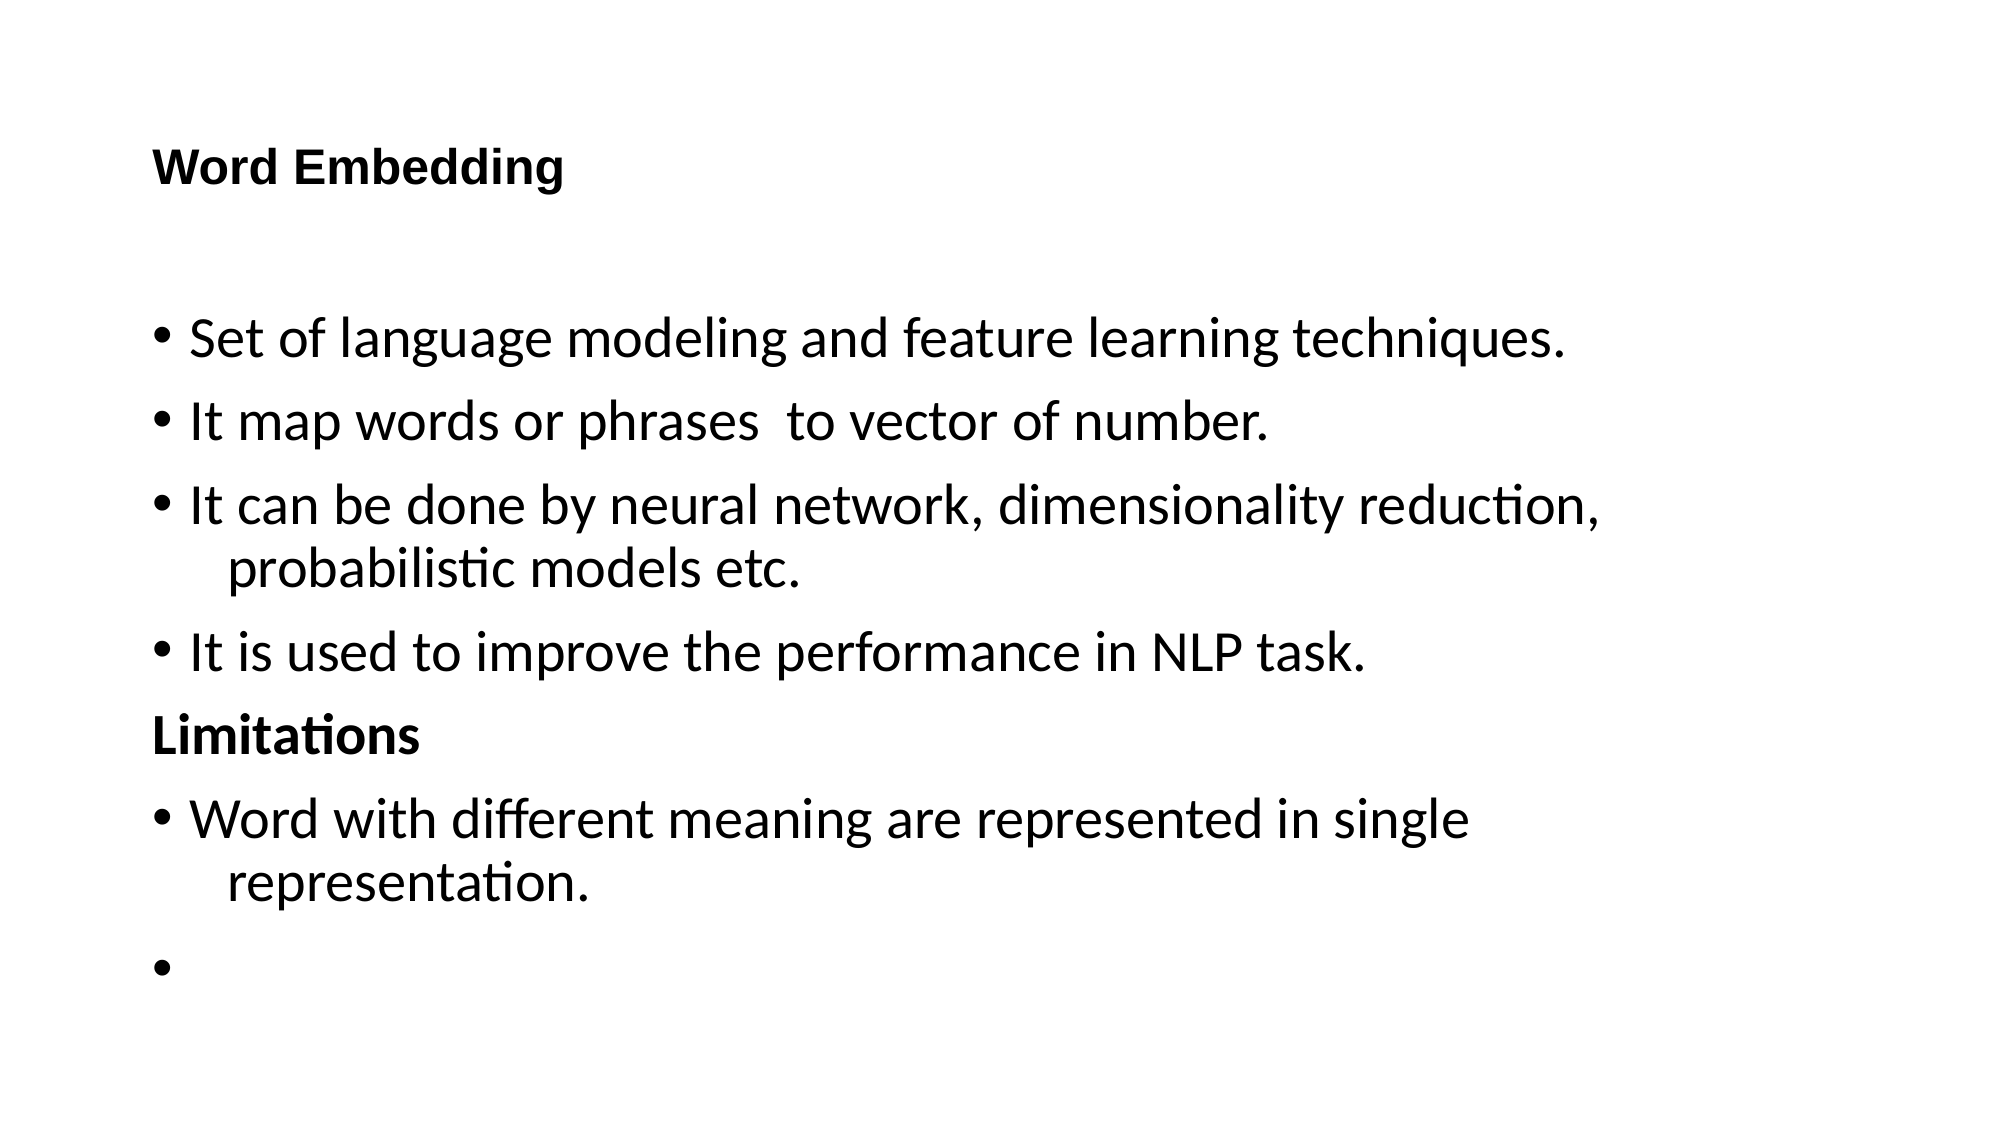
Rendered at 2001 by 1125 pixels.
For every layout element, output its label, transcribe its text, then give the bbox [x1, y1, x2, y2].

list Set of language modeling and feature learning techniques. It map words or phrases to vector of number. It can be done by neural network, dimensionality reduction, probabilistic models etc. It is used to improve the performance in NLP task. Limitations Word with different meaning are represented in single representation. [137, 299, 1863, 1014]
title Word Embedding [137, 59, 1863, 278]
